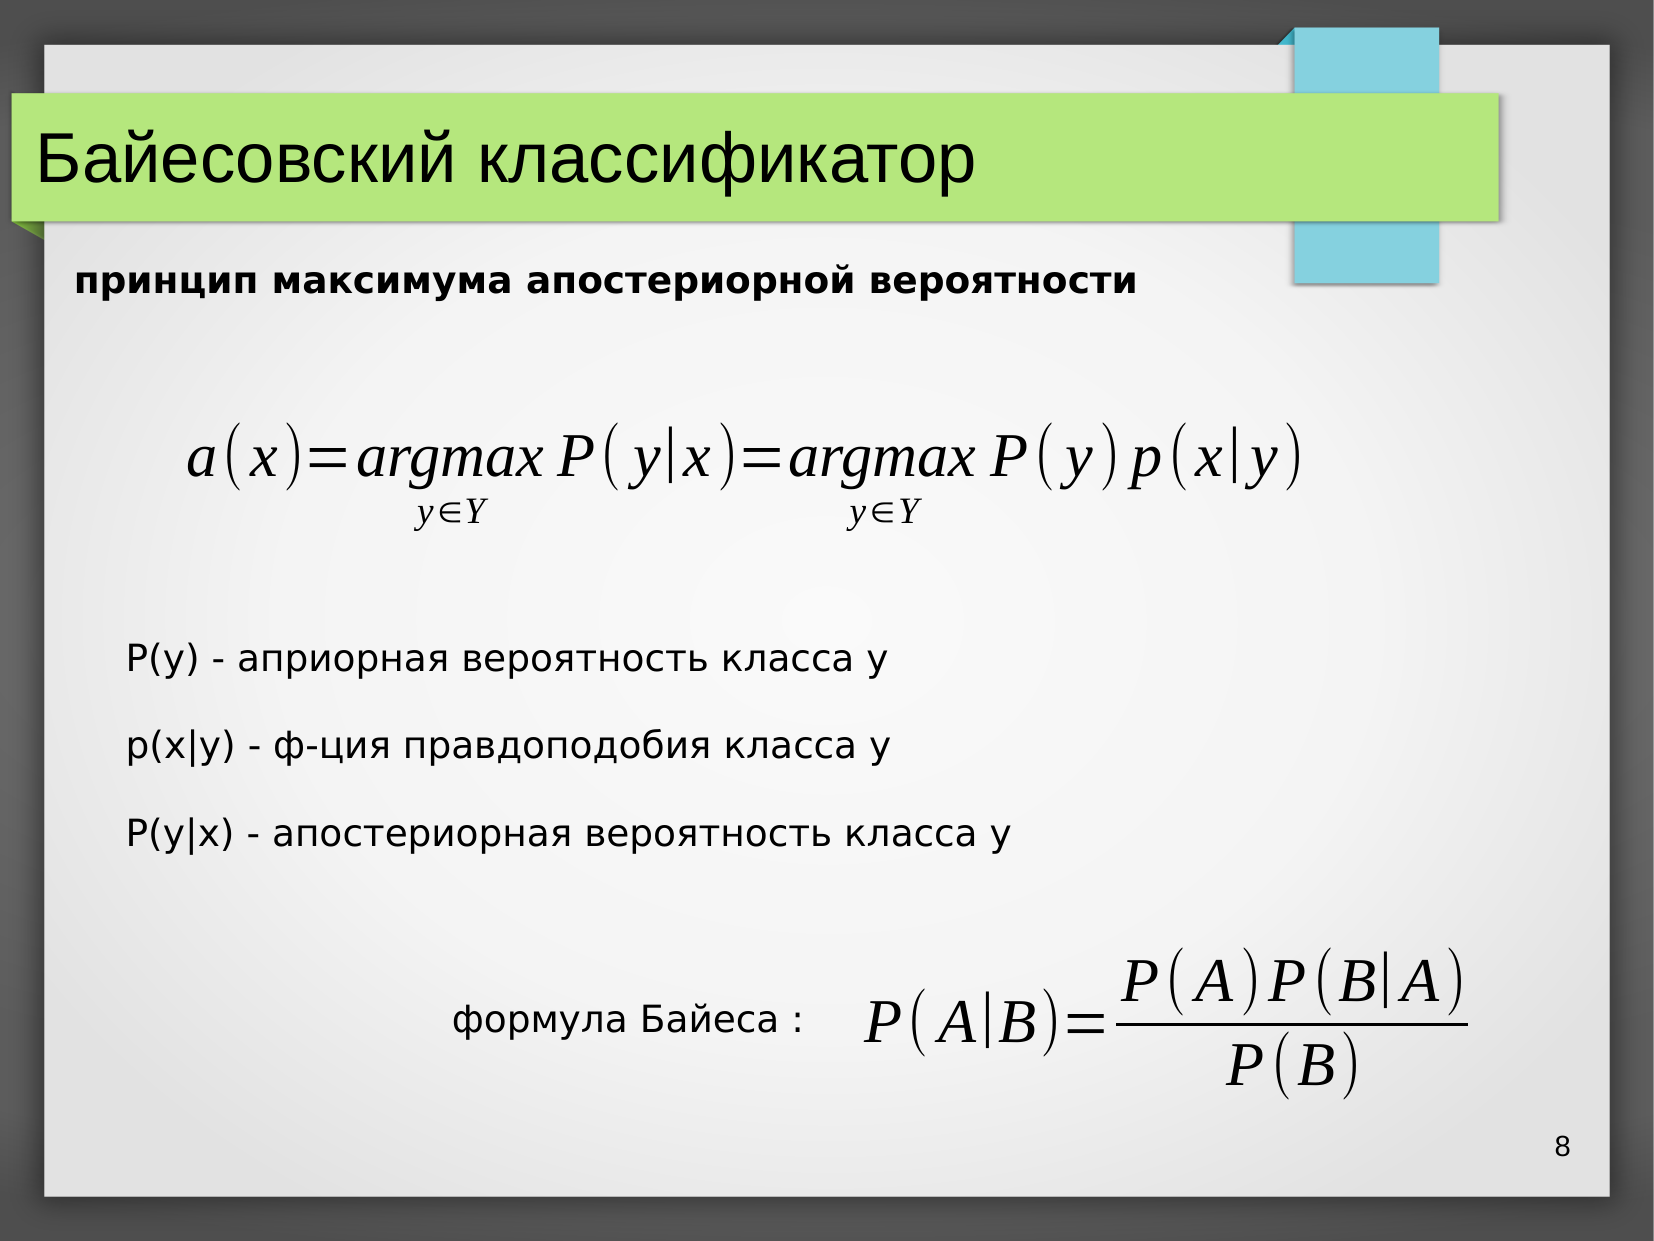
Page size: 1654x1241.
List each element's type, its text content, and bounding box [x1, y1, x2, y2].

title Байесовский классификатор [35, 118, 1489, 199]
text_box формула Байеса : [437, 990, 839, 1087]
chart [179, 419, 1312, 532]
text_box принцип максимума апостериорной вероятности [59, 251, 1583, 331]
chart [855, 944, 1477, 1104]
picture [0, 0, 1654, 1241]
text_box P(y) - априорная вероятность класса y p(x|y) - ф-ция правдоподобия класса y P(y|x) - апостериорная вероятность класса y [110, 629, 1028, 863]
